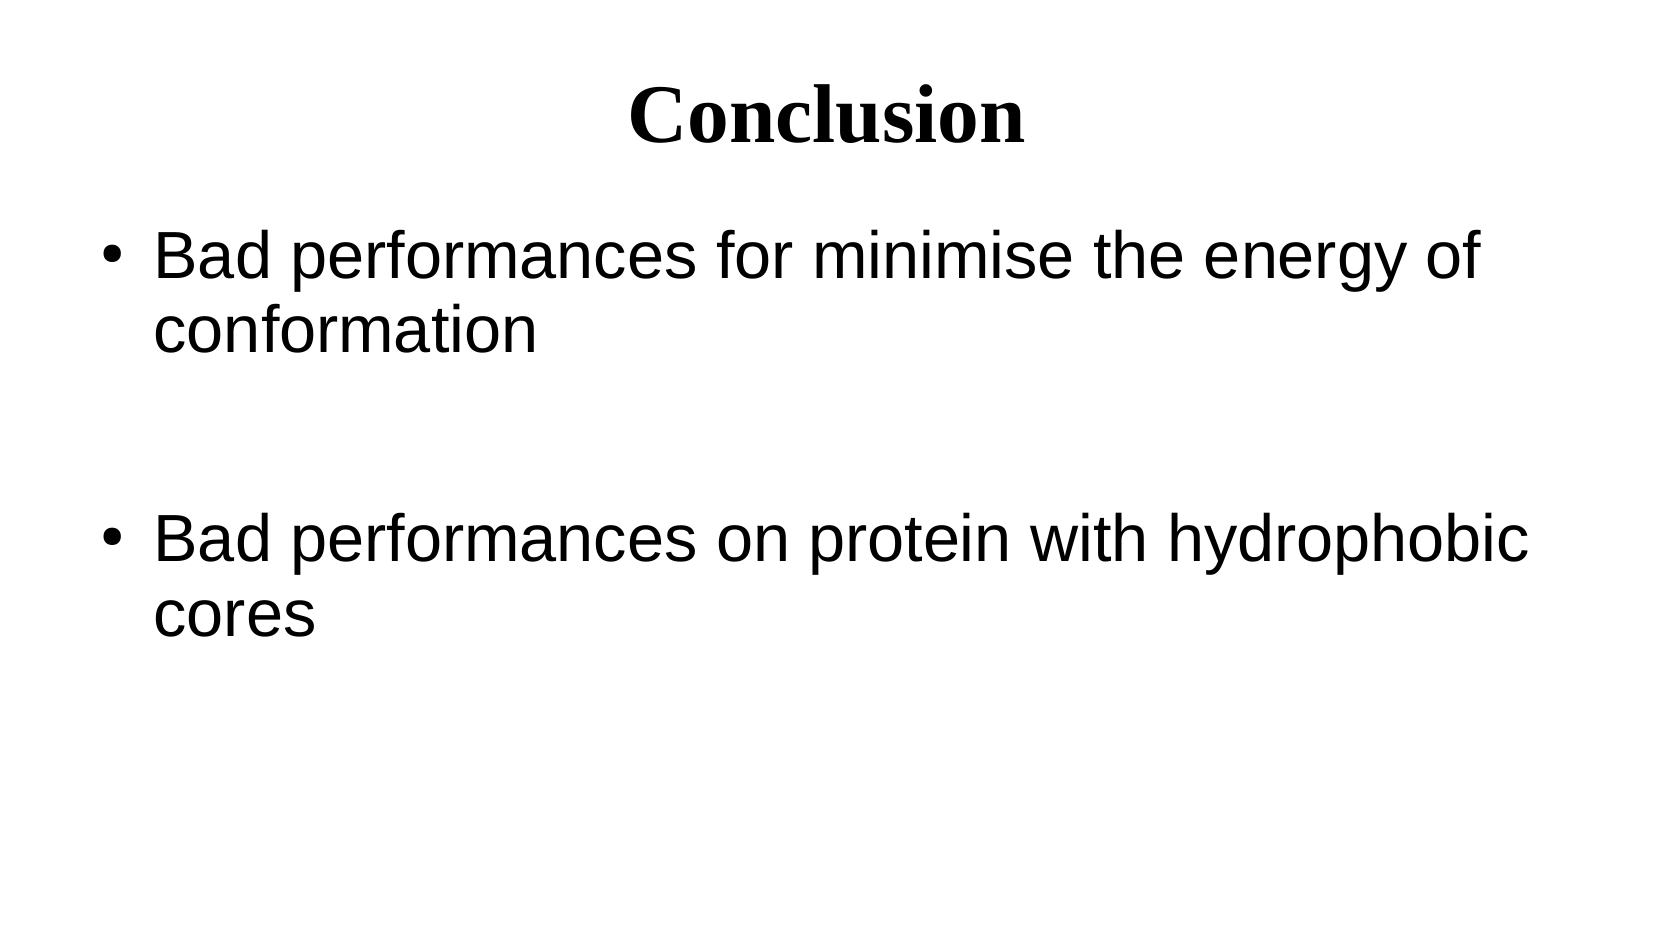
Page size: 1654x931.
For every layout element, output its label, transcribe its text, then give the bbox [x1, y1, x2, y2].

title Conclusion [82, 37, 1571, 193]
list Bad performances for minimise the energy of conformation Bad performances on protein with hydrophobic cores [82, 217, 1571, 758]
